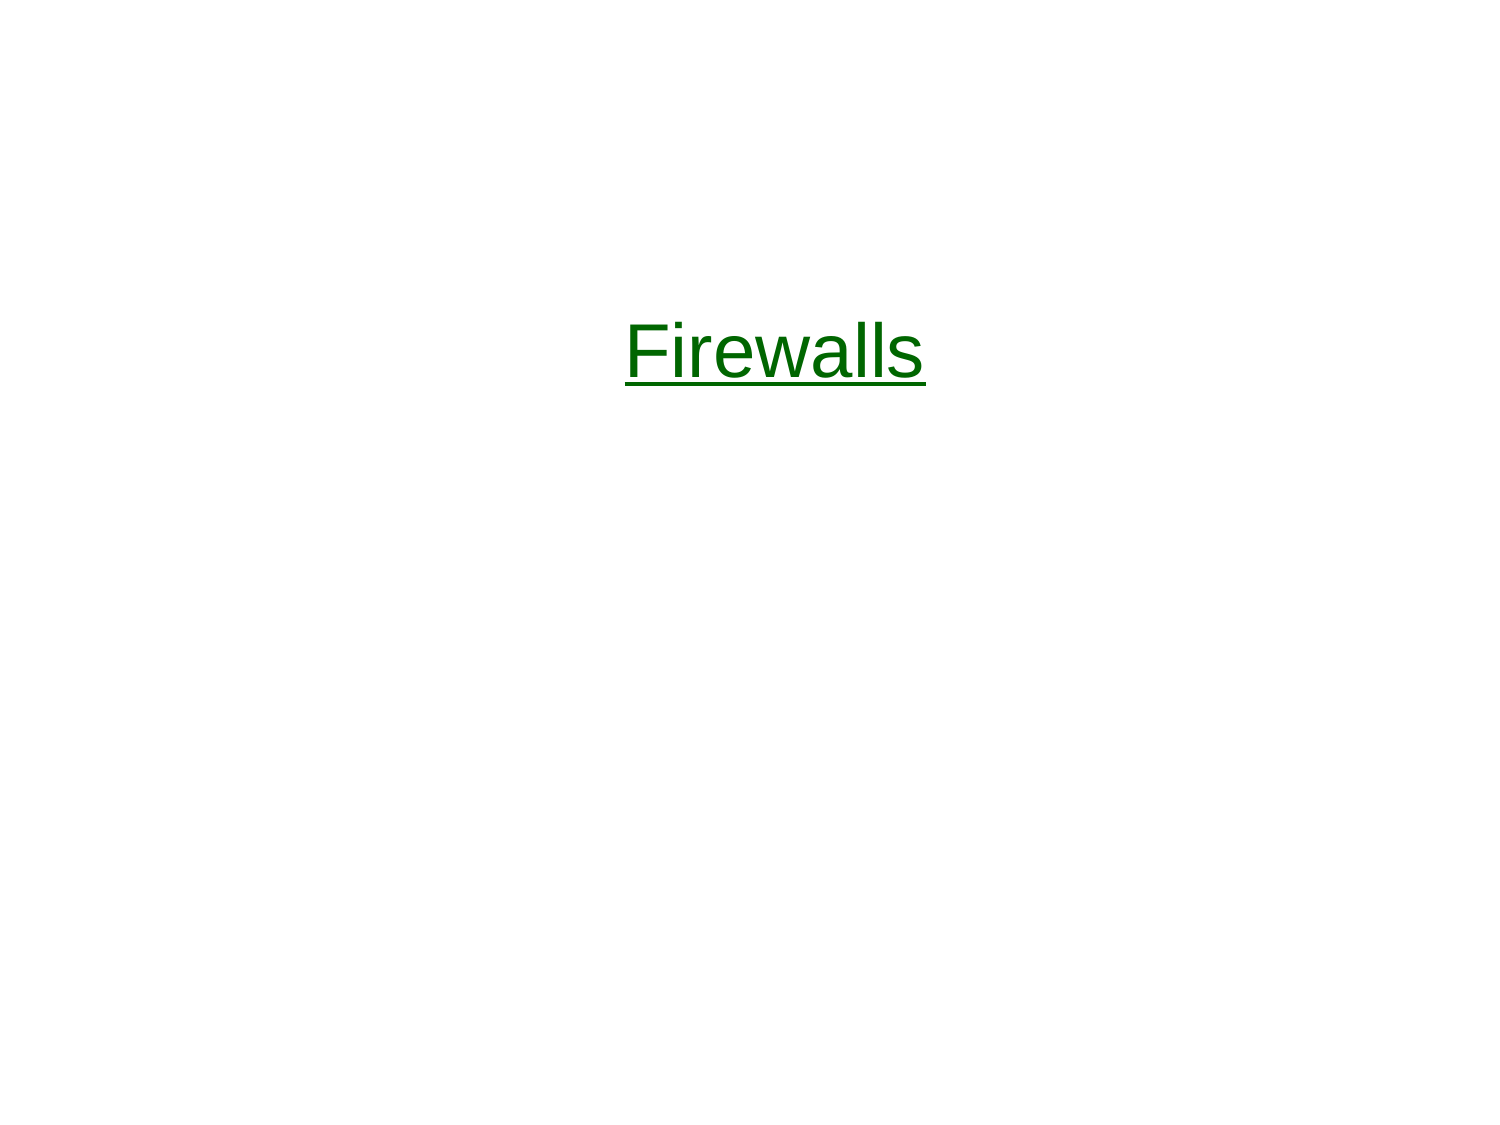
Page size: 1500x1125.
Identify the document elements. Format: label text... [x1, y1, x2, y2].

title Firewalls [150, 299, 1401, 488]
